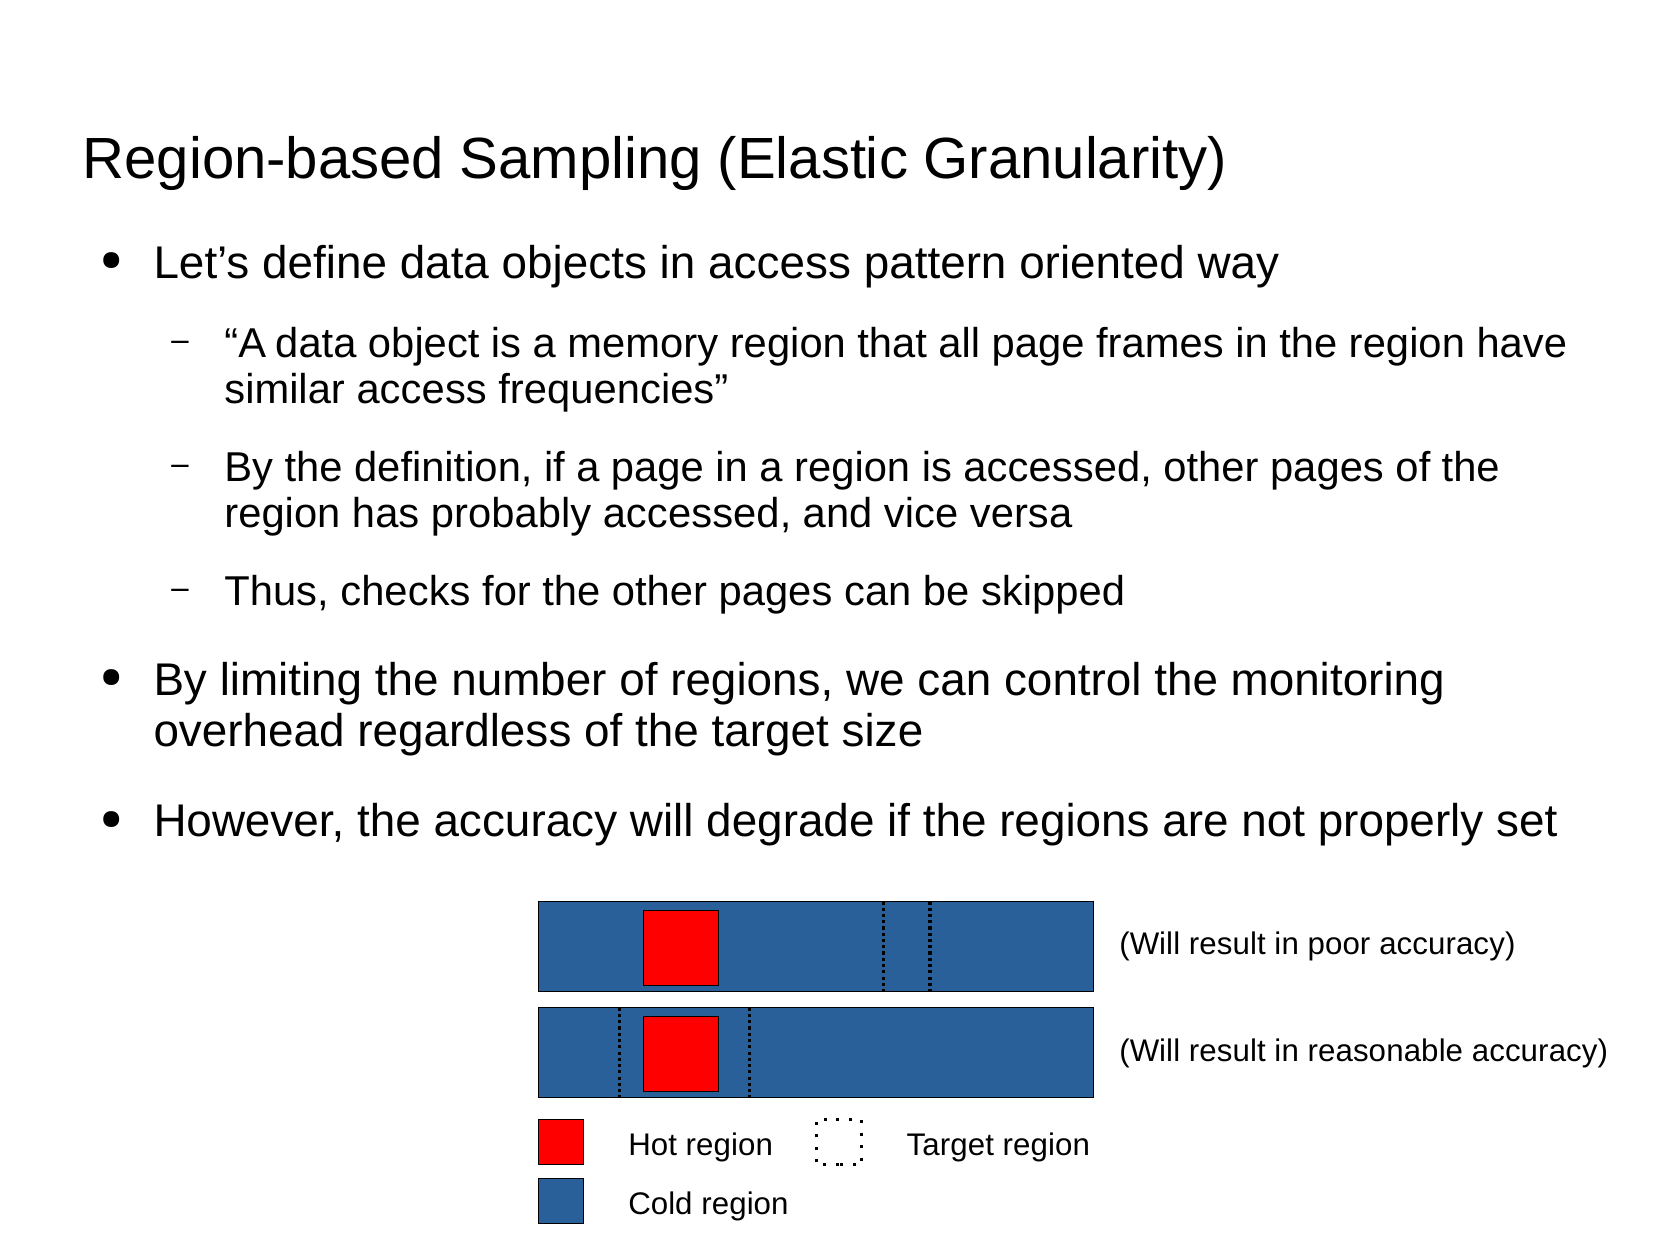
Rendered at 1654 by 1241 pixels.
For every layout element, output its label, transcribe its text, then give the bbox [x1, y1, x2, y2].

text_box Target region [891, 1120, 1117, 1198]
text_box [538, 1119, 584, 1165]
list Let’s define data objects in access pattern oriented way “A data object is a memory region that all page frames in the region have similar access frequencies” By the definition, if a page in a region is accessed, other pages of the region has probably accessed, and vice versa Thus, checks for the other pages can be skipped By limiting the number of regions, we can control the monitoring overhead regardless of the target size However, the accuracy will degrade if the regions are not properly set [82, 236, 1571, 1111]
text_box [538, 1178, 584, 1224]
text_box (Will result in reasonable accuracy) [1104, 1025, 1636, 1110]
text_box [538, 1007, 1094, 1098]
title Region-based Sampling (Elastic Granularity) [82, 108, 1571, 210]
text_box [816, 1119, 862, 1165]
text_box Hot region [613, 1119, 809, 1170]
text_box [538, 901, 1094, 992]
text_box (Will result in poor accuracy) [1104, 919, 1591, 981]
text_box Cold region [613, 1178, 839, 1241]
